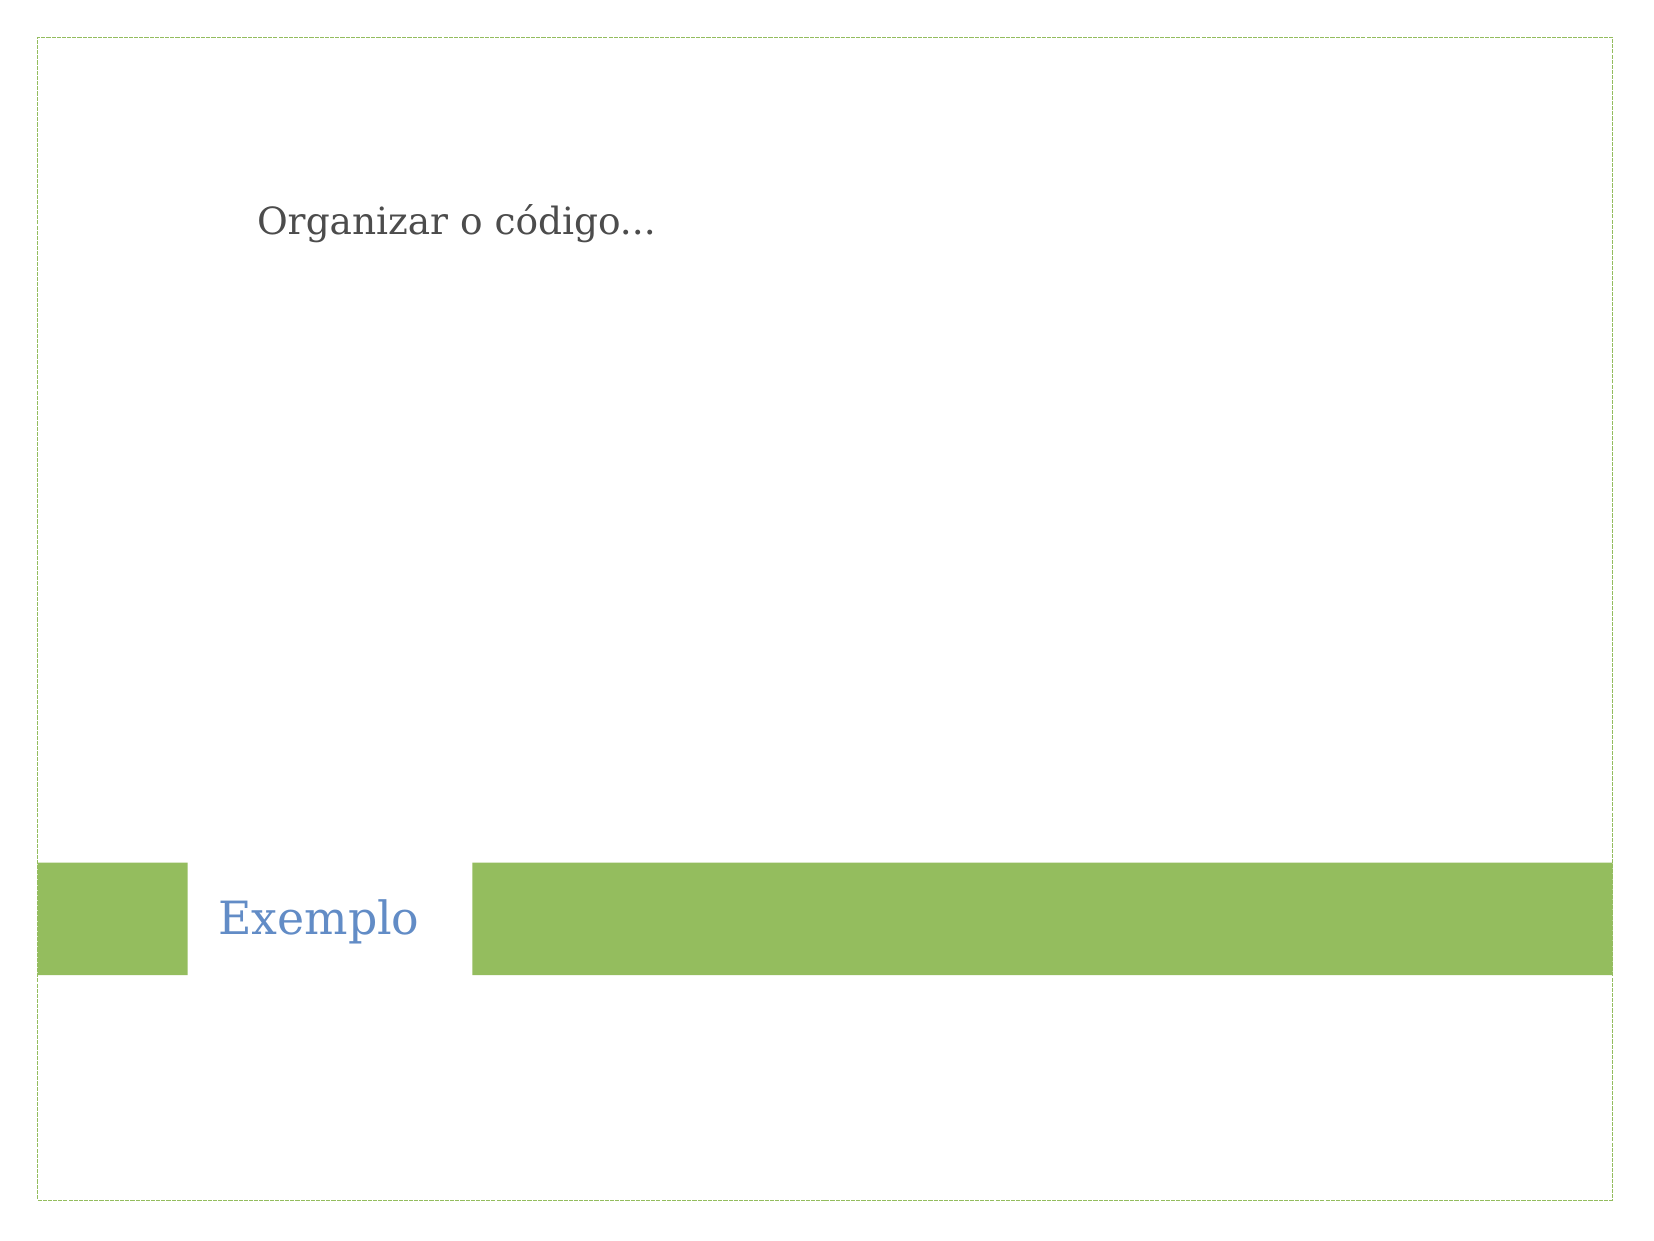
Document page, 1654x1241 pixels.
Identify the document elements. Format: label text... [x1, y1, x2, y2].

text_box Exemplo [203, 884, 435, 953]
text_box [37, 862, 188, 976]
text_box Organizar o código... [230, 171, 1412, 697]
text_box [472, 862, 1613, 976]
